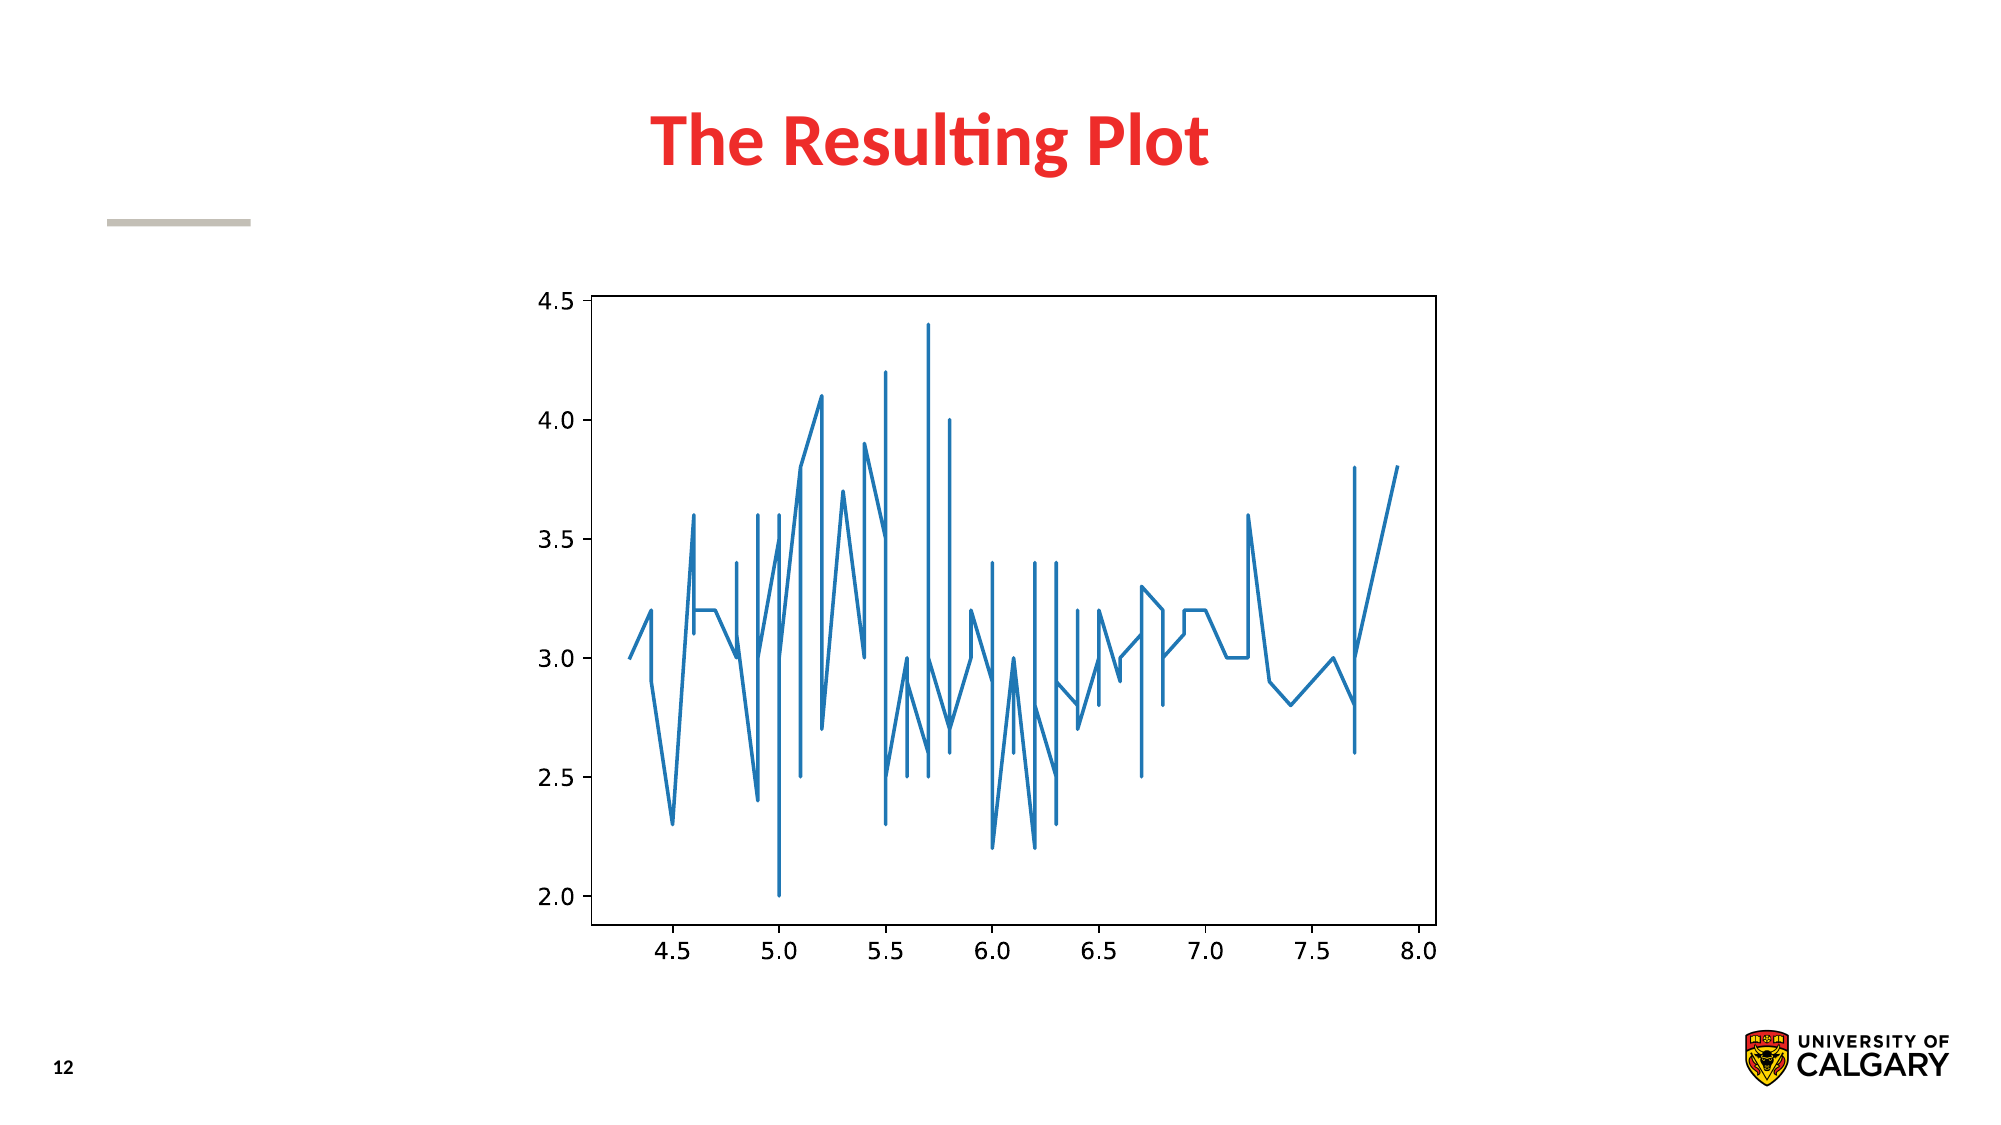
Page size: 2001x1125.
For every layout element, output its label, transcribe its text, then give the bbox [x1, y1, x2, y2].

picture [454, 196, 1546, 1016]
picture [1722, 1012, 1972, 1099]
title The Resulting Plot [87, 60, 1774, 222]
